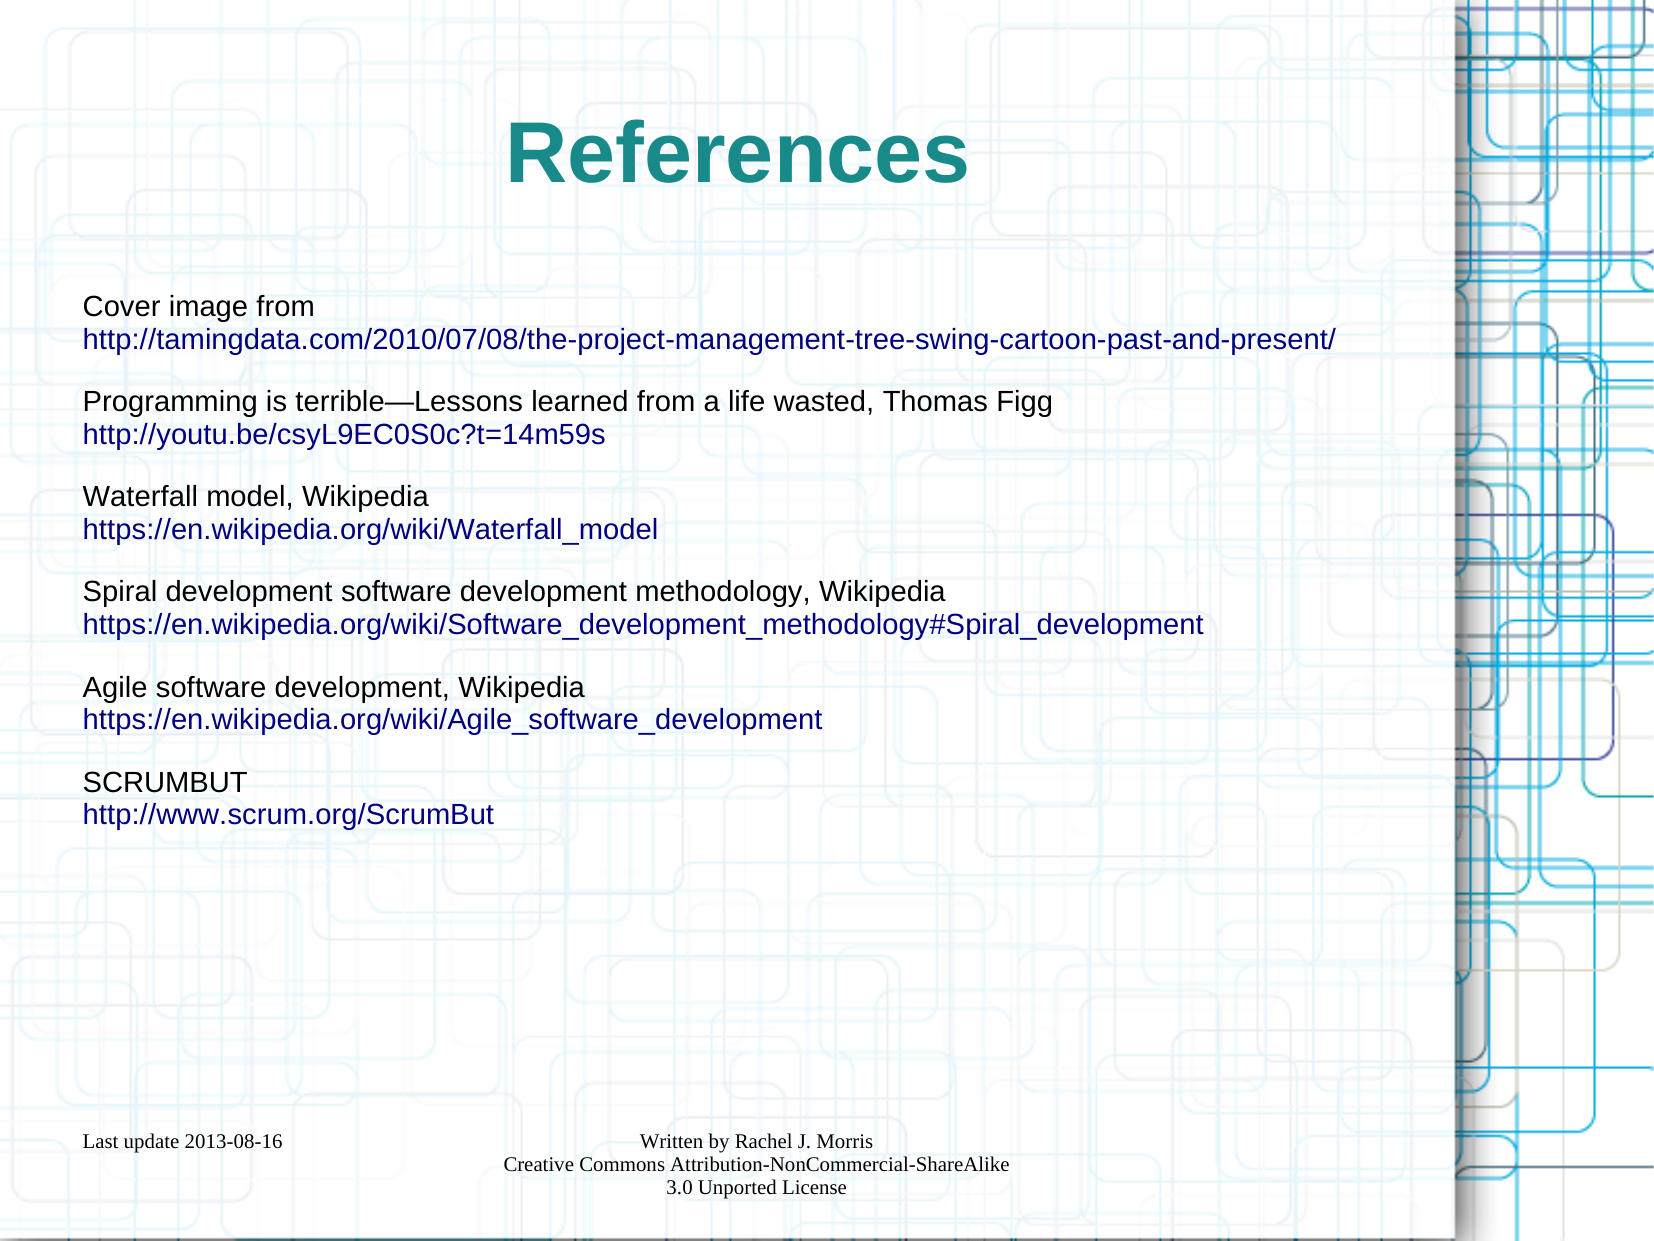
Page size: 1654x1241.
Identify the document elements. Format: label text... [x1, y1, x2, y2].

list Cover image from http://tamingdata.com/2010/07/08/the-project-management-tree-swing-cartoon-past-and-present/ Programming is terrible—Lessons learned from a life wasted, Thomas Figg http://youtu.be/csyL9EC0S0c?t=14m59s Waterfall model, Wikipedia https://en.wikipedia.org/wiki/Waterfall_model Spiral development software development methodology, Wikipedia https://en.wikipedia.org/wiki/Software_development_methodology#Spiral_development Agile software development, Wikipedia https://en.wikipedia.org/wiki/Agile_software_development SCRUMBUT http://www.scrum.org/ScrumBut [82, 290, 1418, 1010]
title References [59, 49, 1418, 257]
picture [0, 0, 1654, 1241]
